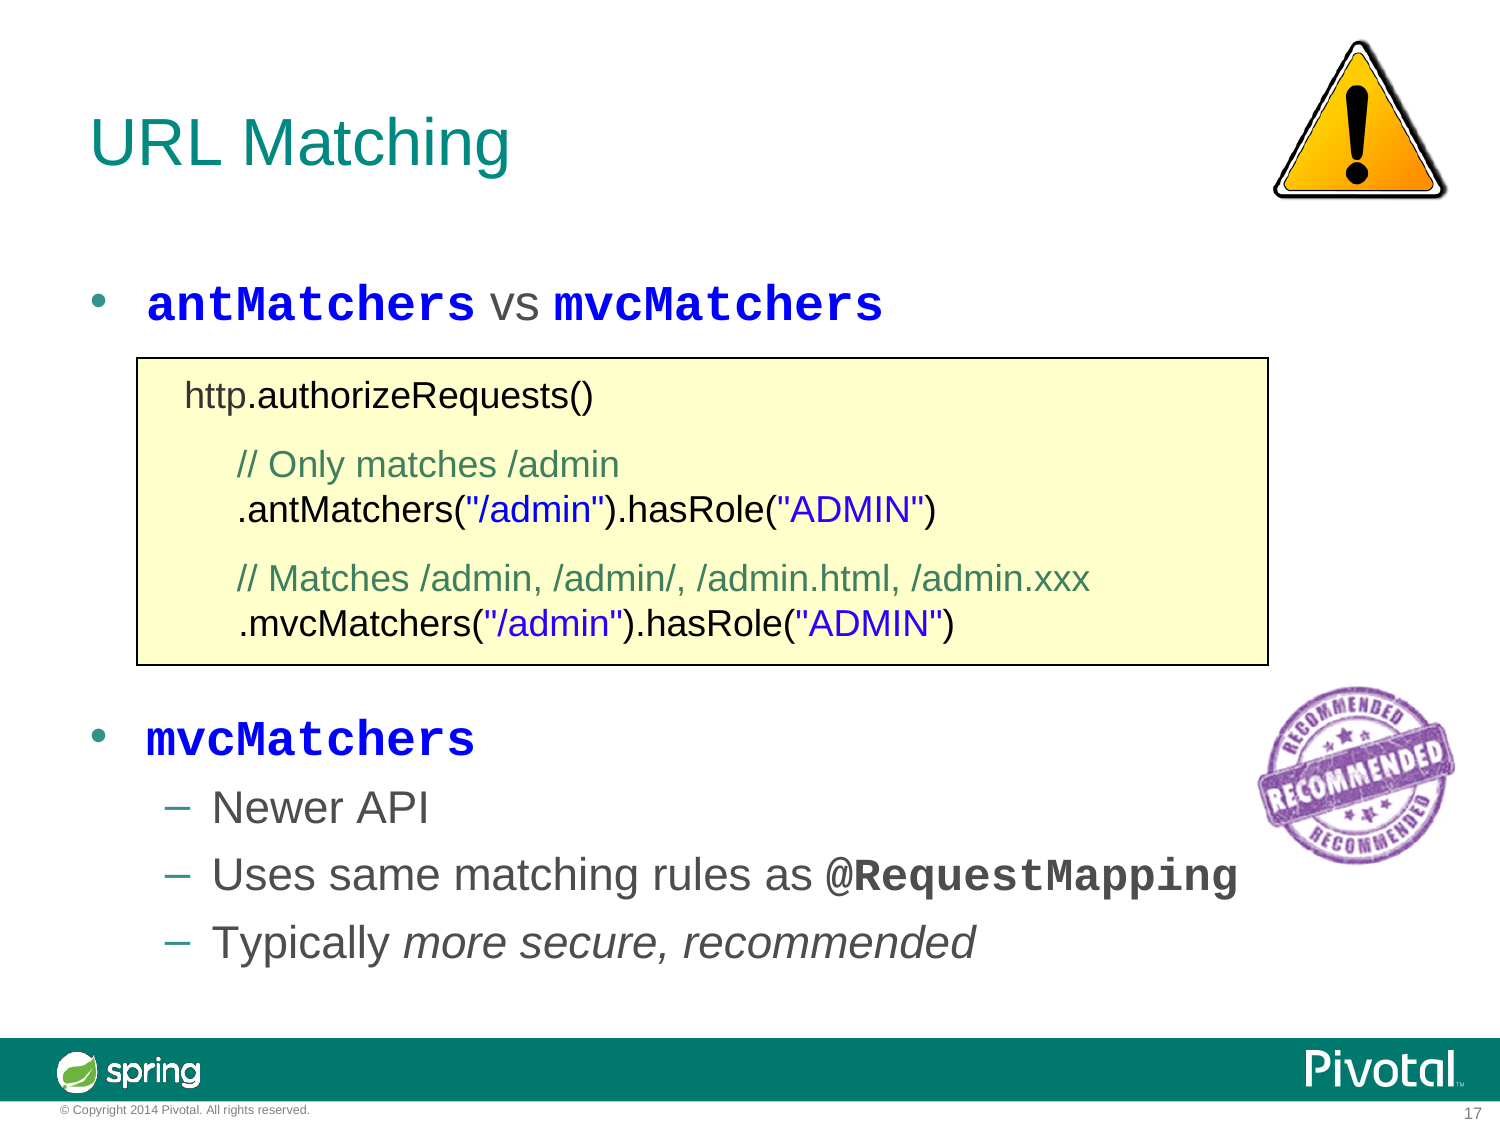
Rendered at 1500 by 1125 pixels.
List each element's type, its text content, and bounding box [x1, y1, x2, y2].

text_box http.authorizeRequests() // Only matches /admin .antMatchers("/admin").hasRole("ADMIN") // Matches /admin, /admin/, /admin.html, /admin.xxx .mvcMatchers("/admin").hasRole("ADMIN") [136, 357, 1268, 665]
picture [32, 1041, 210, 1103]
picture [1253, 680, 1461, 870]
title URL Matching [75, 45, 1426, 233]
list antMatchers vs mvcMatchers mvcMatchers Newer API Uses same matching rules as @RequestMapping Typically more secure, recommended [75, 262, 1426, 1030]
picture [1272, 36, 1450, 202]
picture [1306, 1050, 1464, 1087]
